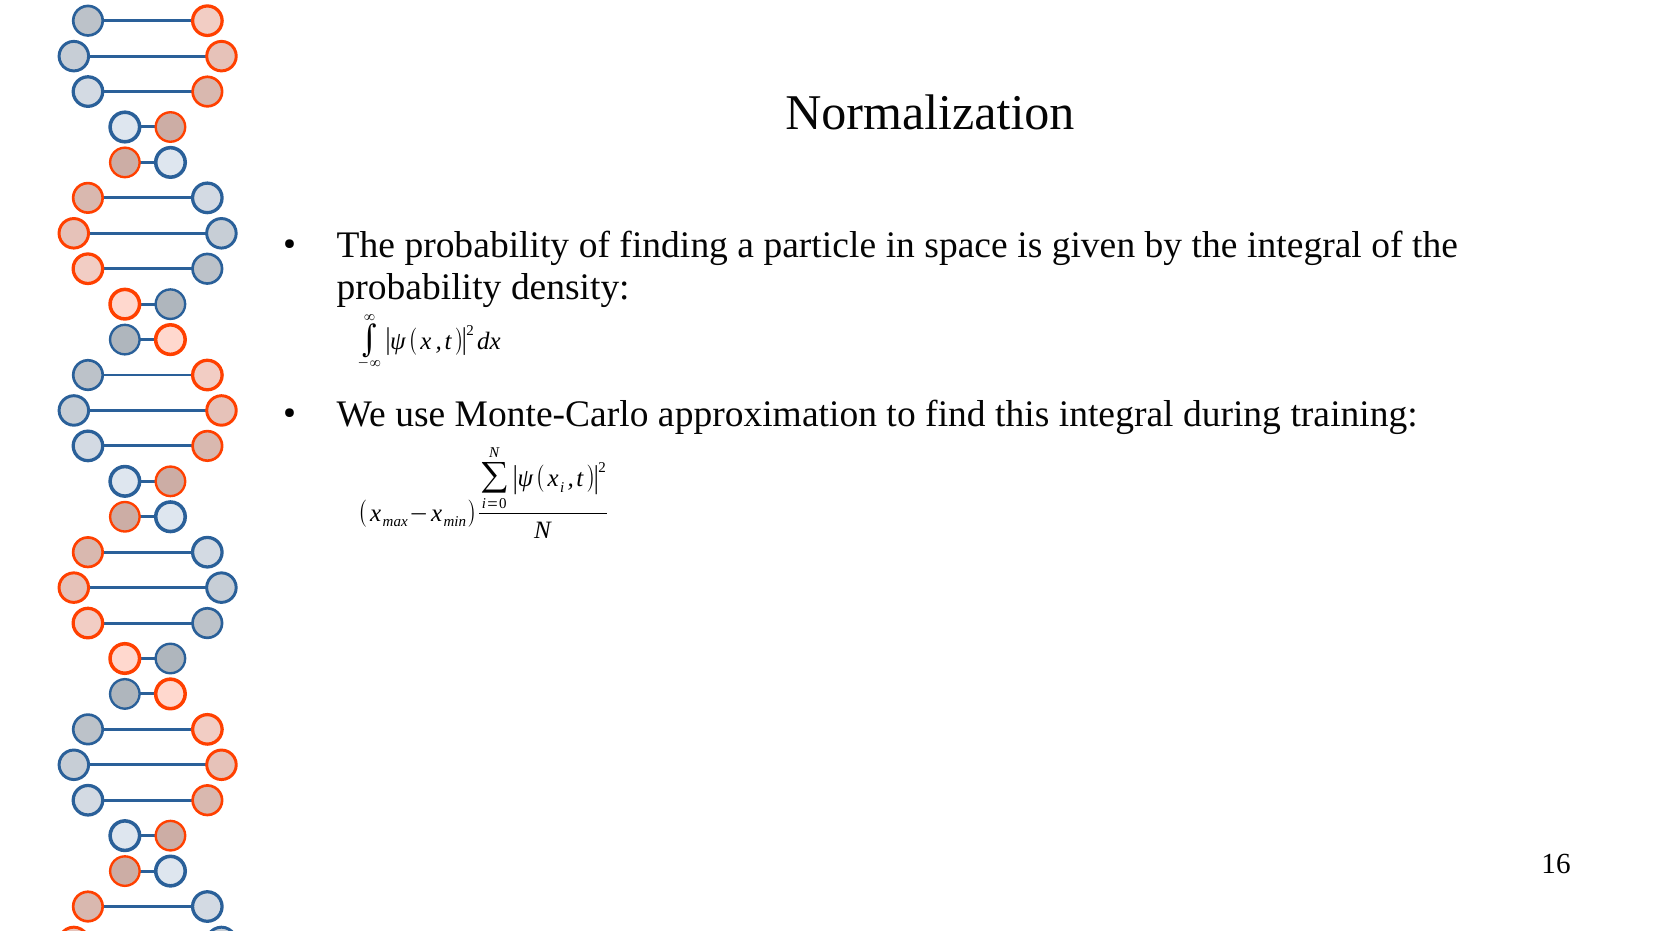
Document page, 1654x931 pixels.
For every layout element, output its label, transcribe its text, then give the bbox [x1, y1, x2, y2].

chart [358, 444, 609, 544]
chart [357, 314, 502, 368]
title Normalization [265, 35, 1595, 189]
list The probability of finding a particle in space is given by the integral of the probability density: We use Monte-Carlo approximation to find this integral during training: [265, 224, 1595, 764]
